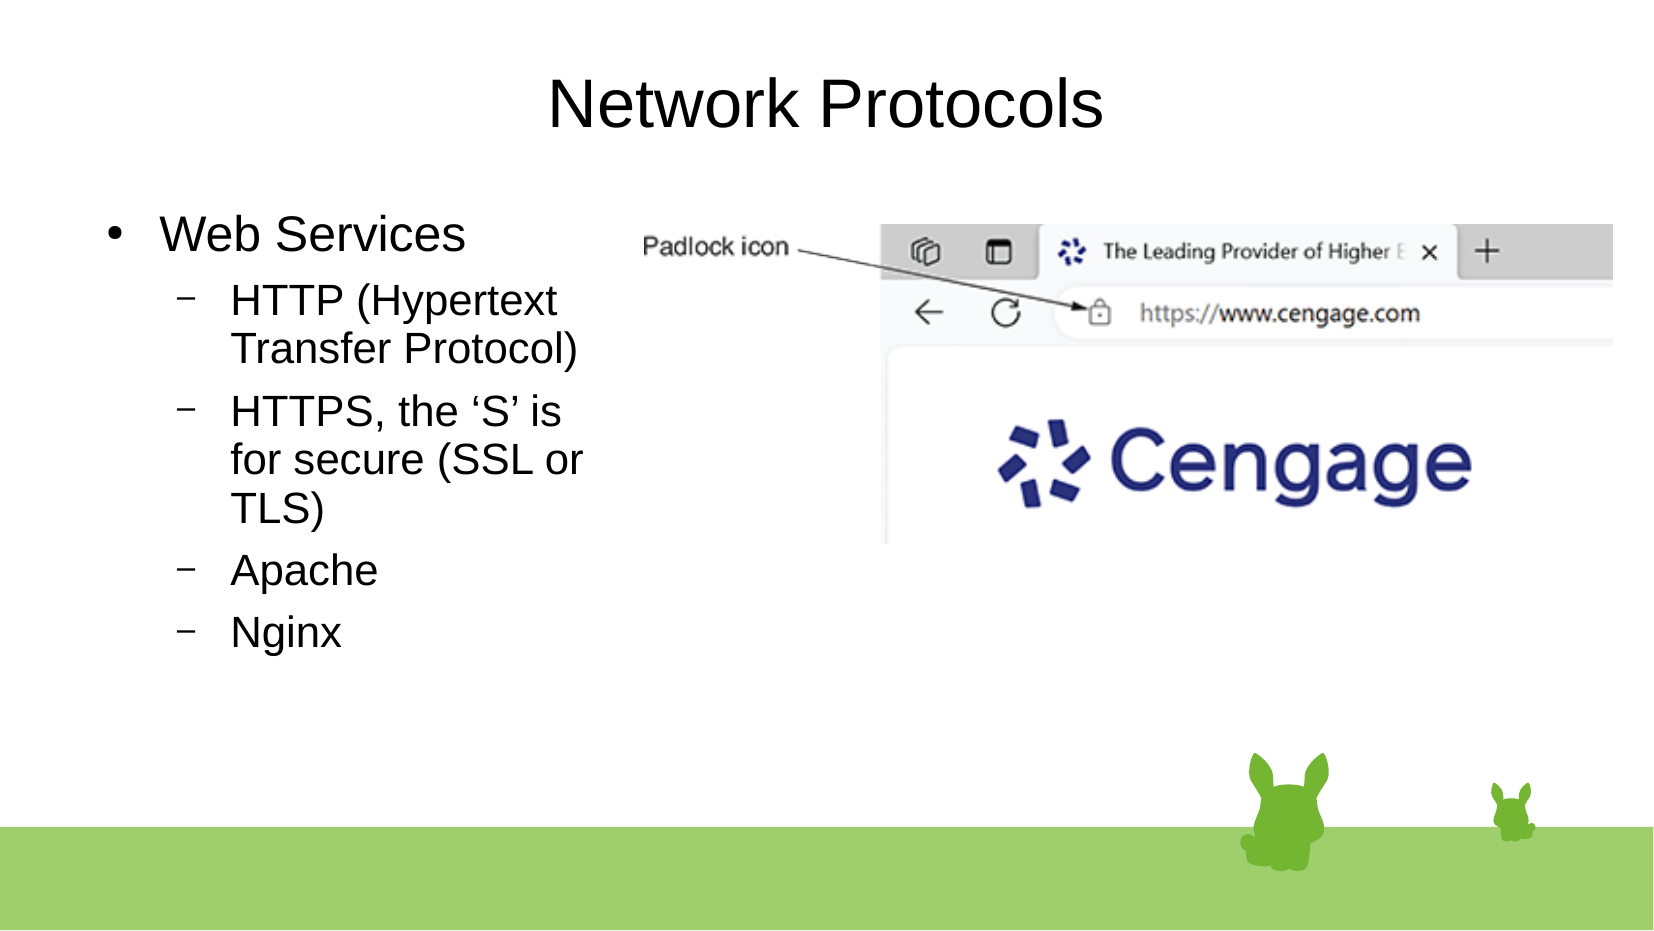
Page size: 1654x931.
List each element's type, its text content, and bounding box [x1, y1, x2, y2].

title Network Protocols [88, 29, 1565, 178]
picture [644, 224, 1613, 544]
list Web Services HTTP (Hypertext Transfer Protocol) HTTPS, the ‘S’ is for secure (SSL or TLS) Apache Nginx [88, 206, 601, 739]
